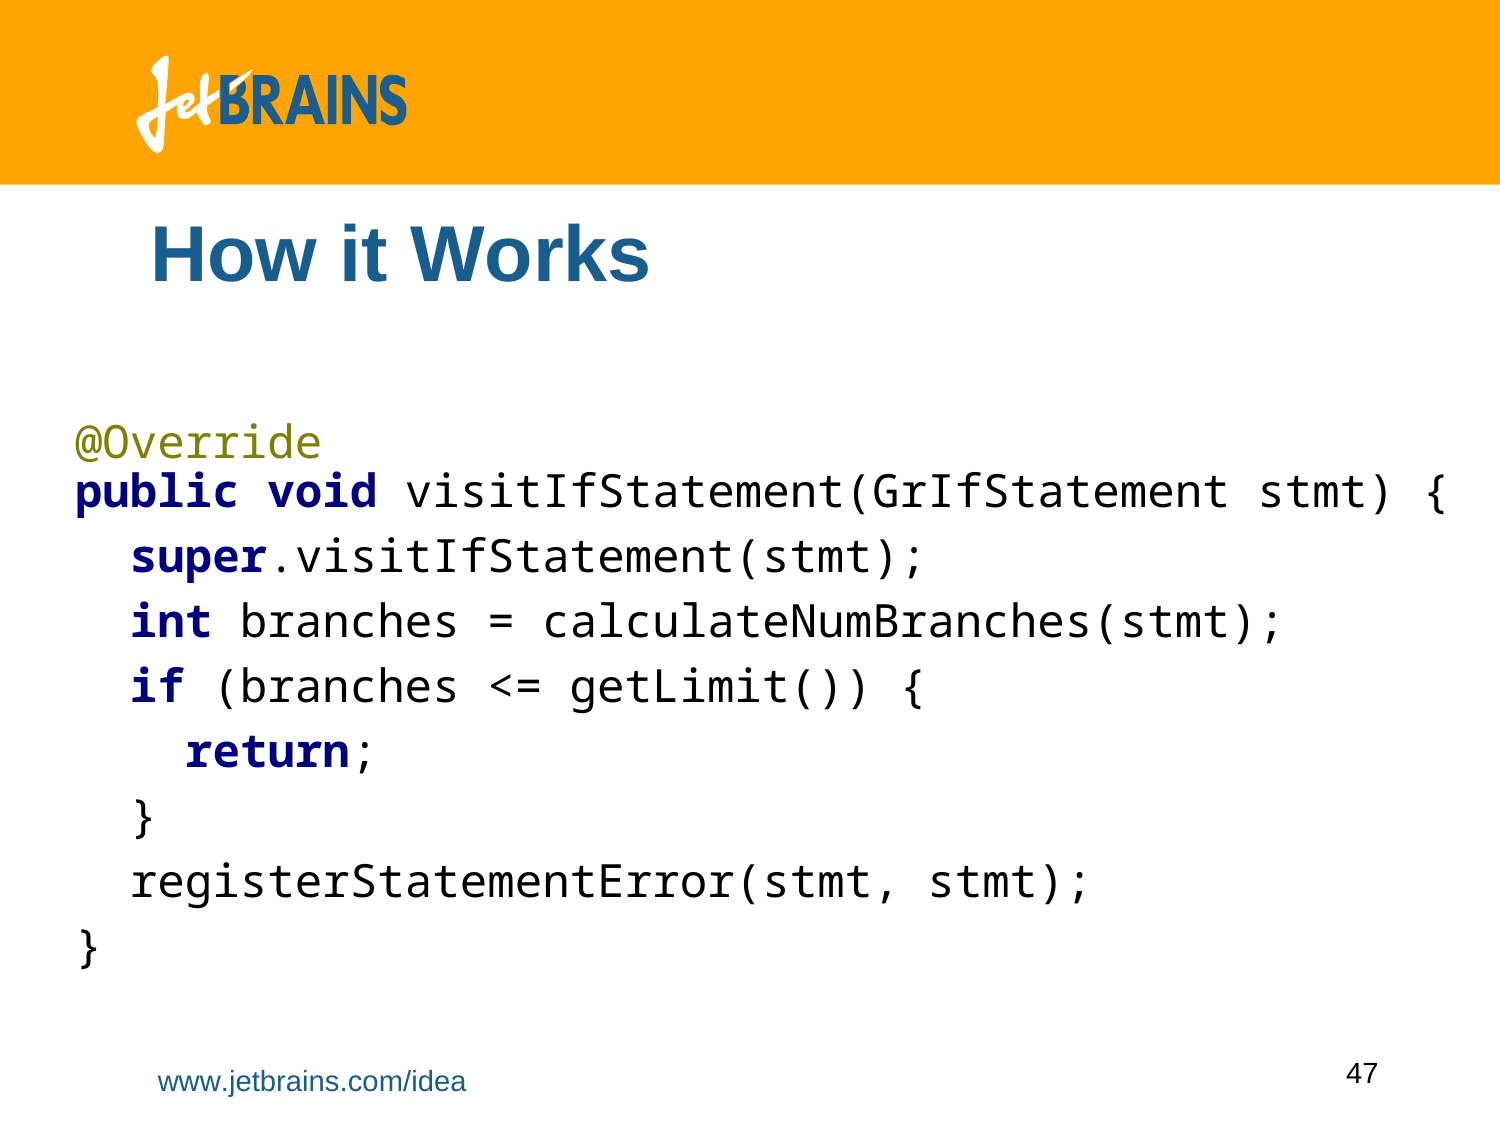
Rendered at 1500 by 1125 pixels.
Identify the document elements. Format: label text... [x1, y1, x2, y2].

subtitle @Override public void visitIfStatement(GrIfStatement stmt) { super.visitIfStatement(stmt); int branches = calculateNumBranches(stmt); if (branches <= getLimit()) { return; } registerStatementError(stmt, stmt); } [75, 324, 1500, 1067]
title How it Works [135, 194, 1377, 305]
